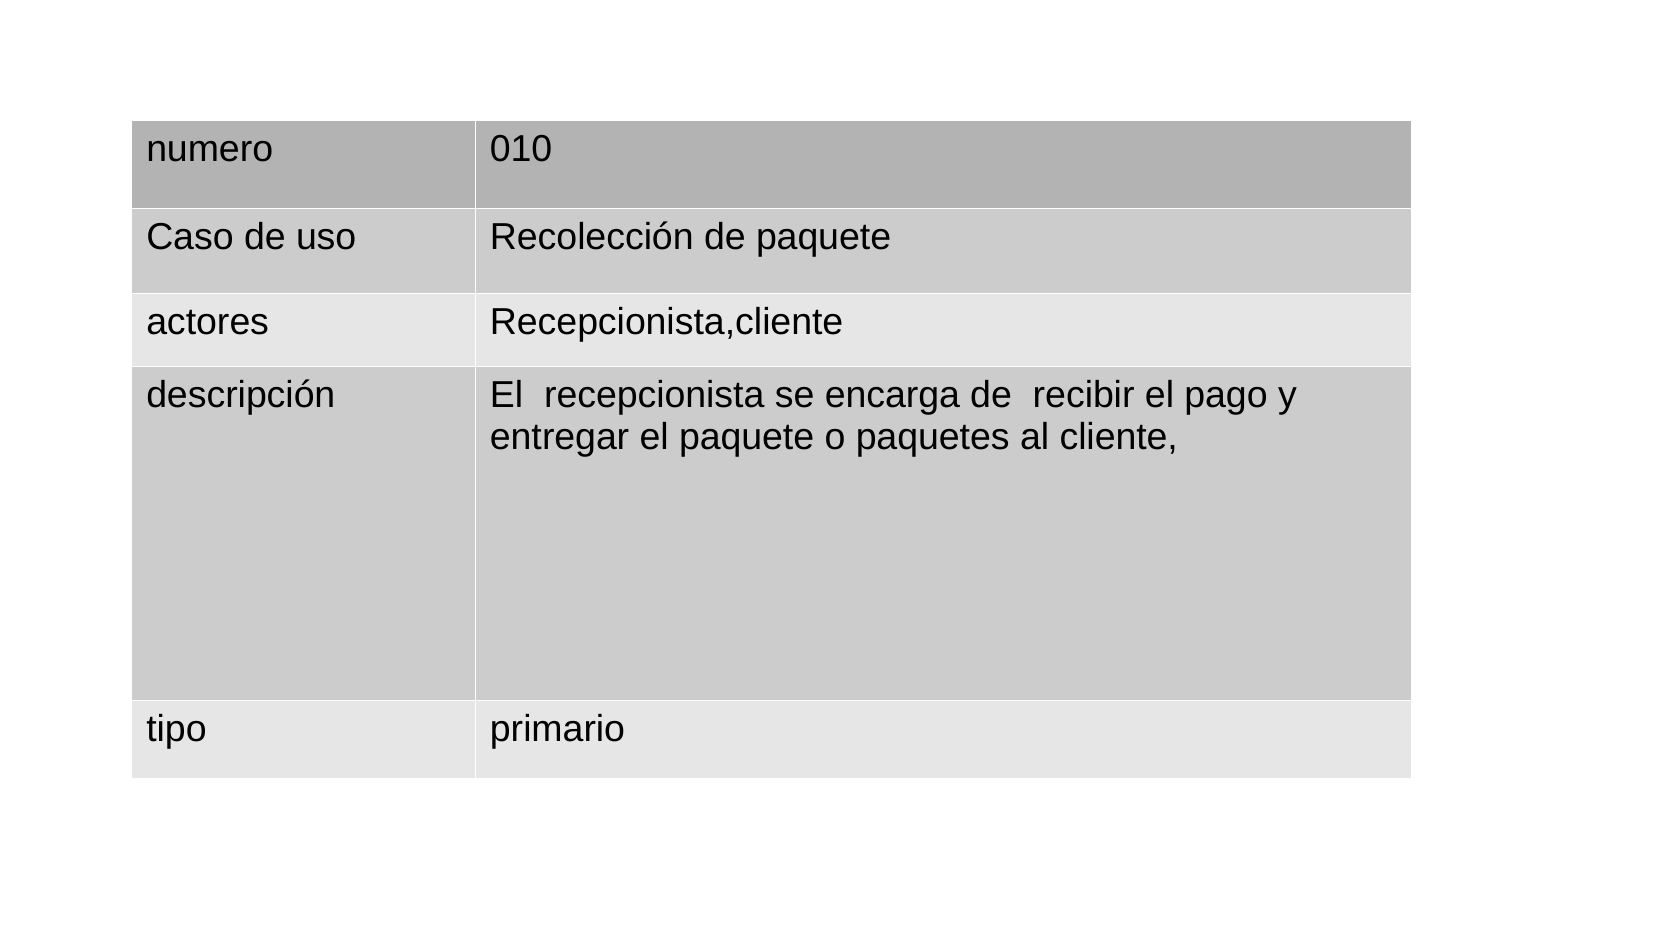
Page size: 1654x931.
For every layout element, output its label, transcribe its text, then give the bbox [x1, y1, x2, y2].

table_cell Recepcionista,cliente [476, 294, 1411, 366]
table_header 010 [476, 121, 1411, 208]
table_cell descripción [132, 367, 475, 700]
table_cell tipo [132, 701, 475, 778]
table_cell primario [476, 701, 1411, 778]
table_header numero [132, 121, 475, 208]
table_cell Recolección de paquete [476, 209, 1411, 293]
table_cell actores [132, 294, 475, 366]
table_cell Caso de uso [132, 209, 475, 293]
table_cell El recepcionista se encarga de recibir el pago y entregar el paquete o paquetes al cliente, [476, 367, 1411, 700]
